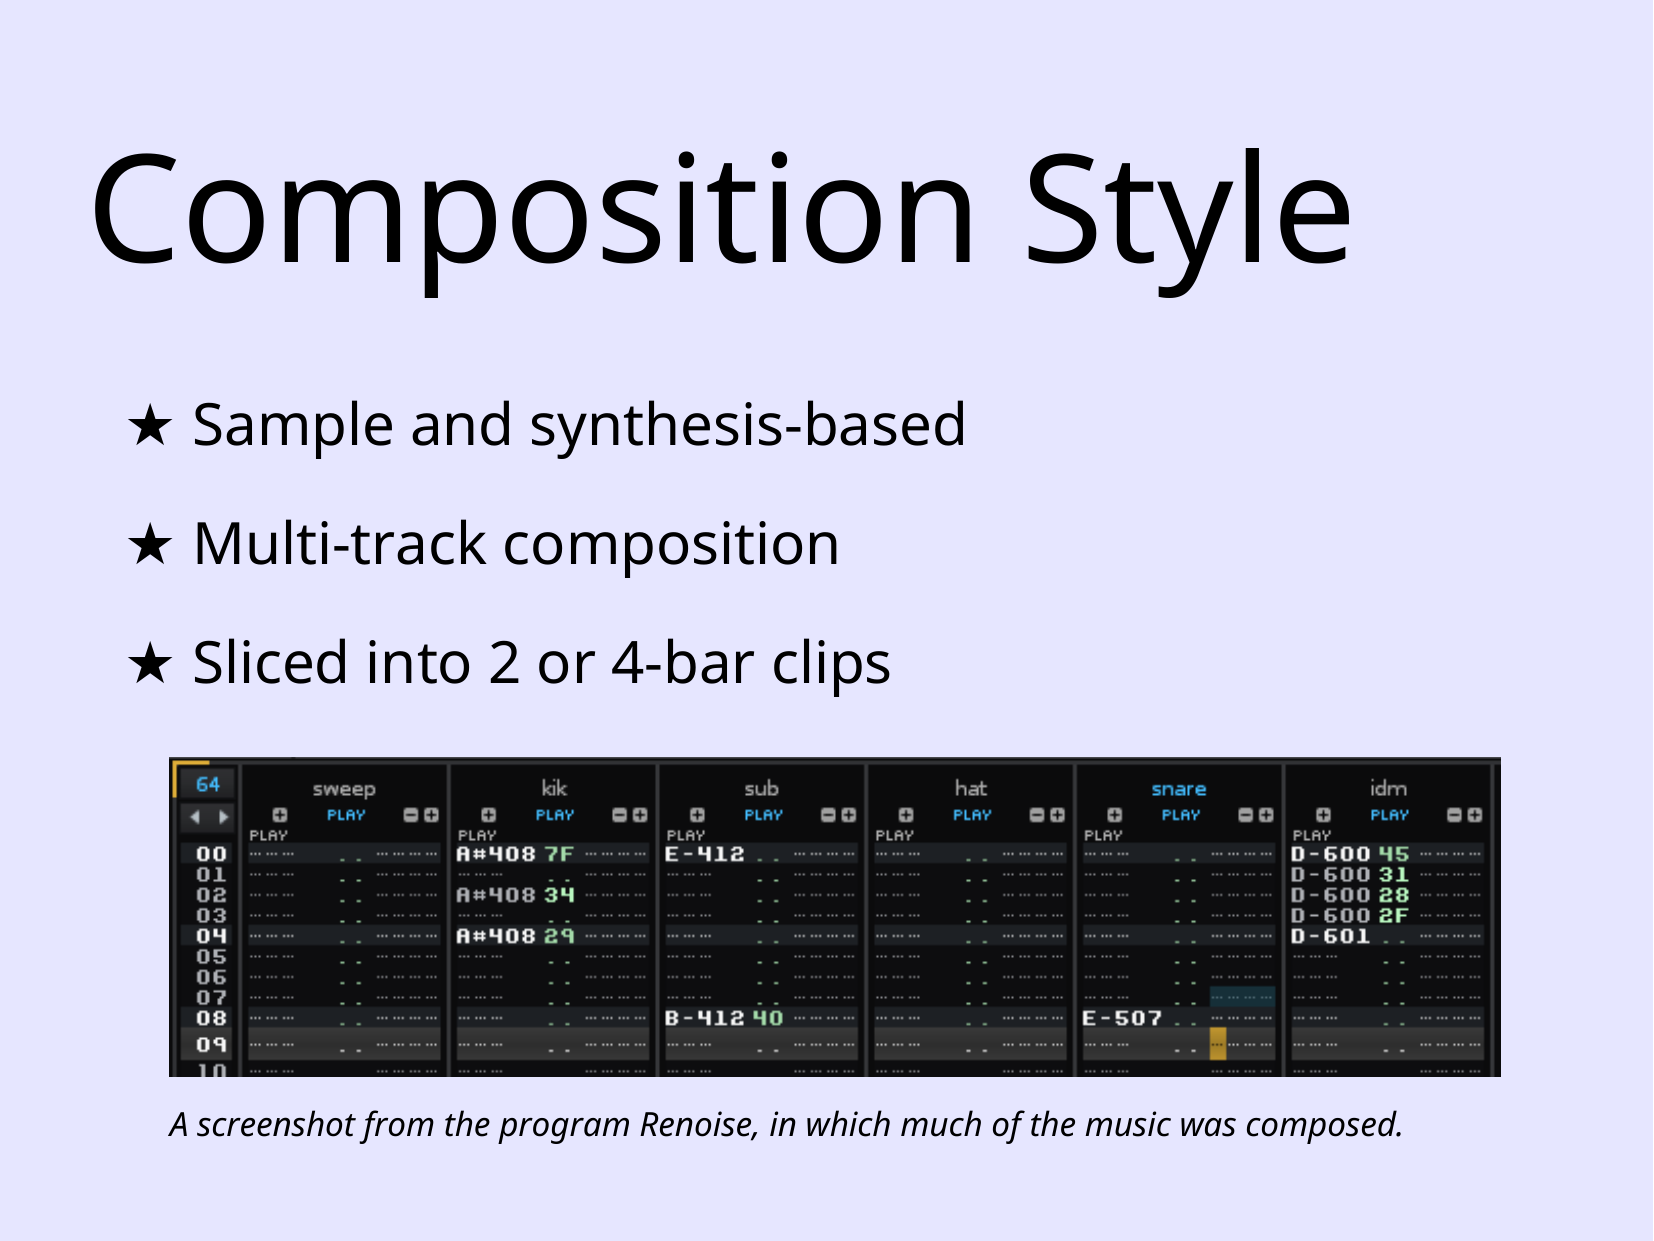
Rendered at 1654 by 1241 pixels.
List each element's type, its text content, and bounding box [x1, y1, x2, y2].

subtitle ★ Sample and synthesis-based ★ Multi-track composition ★ Sliced into 2 or 4-bar clips [124, 323, 1613, 721]
text_box A screenshot from the program Renoise, in which much of the music was composed. [169, 1083, 1595, 1141]
picture [169, 757, 1501, 1077]
title Composition Style [86, 76, 1575, 332]
